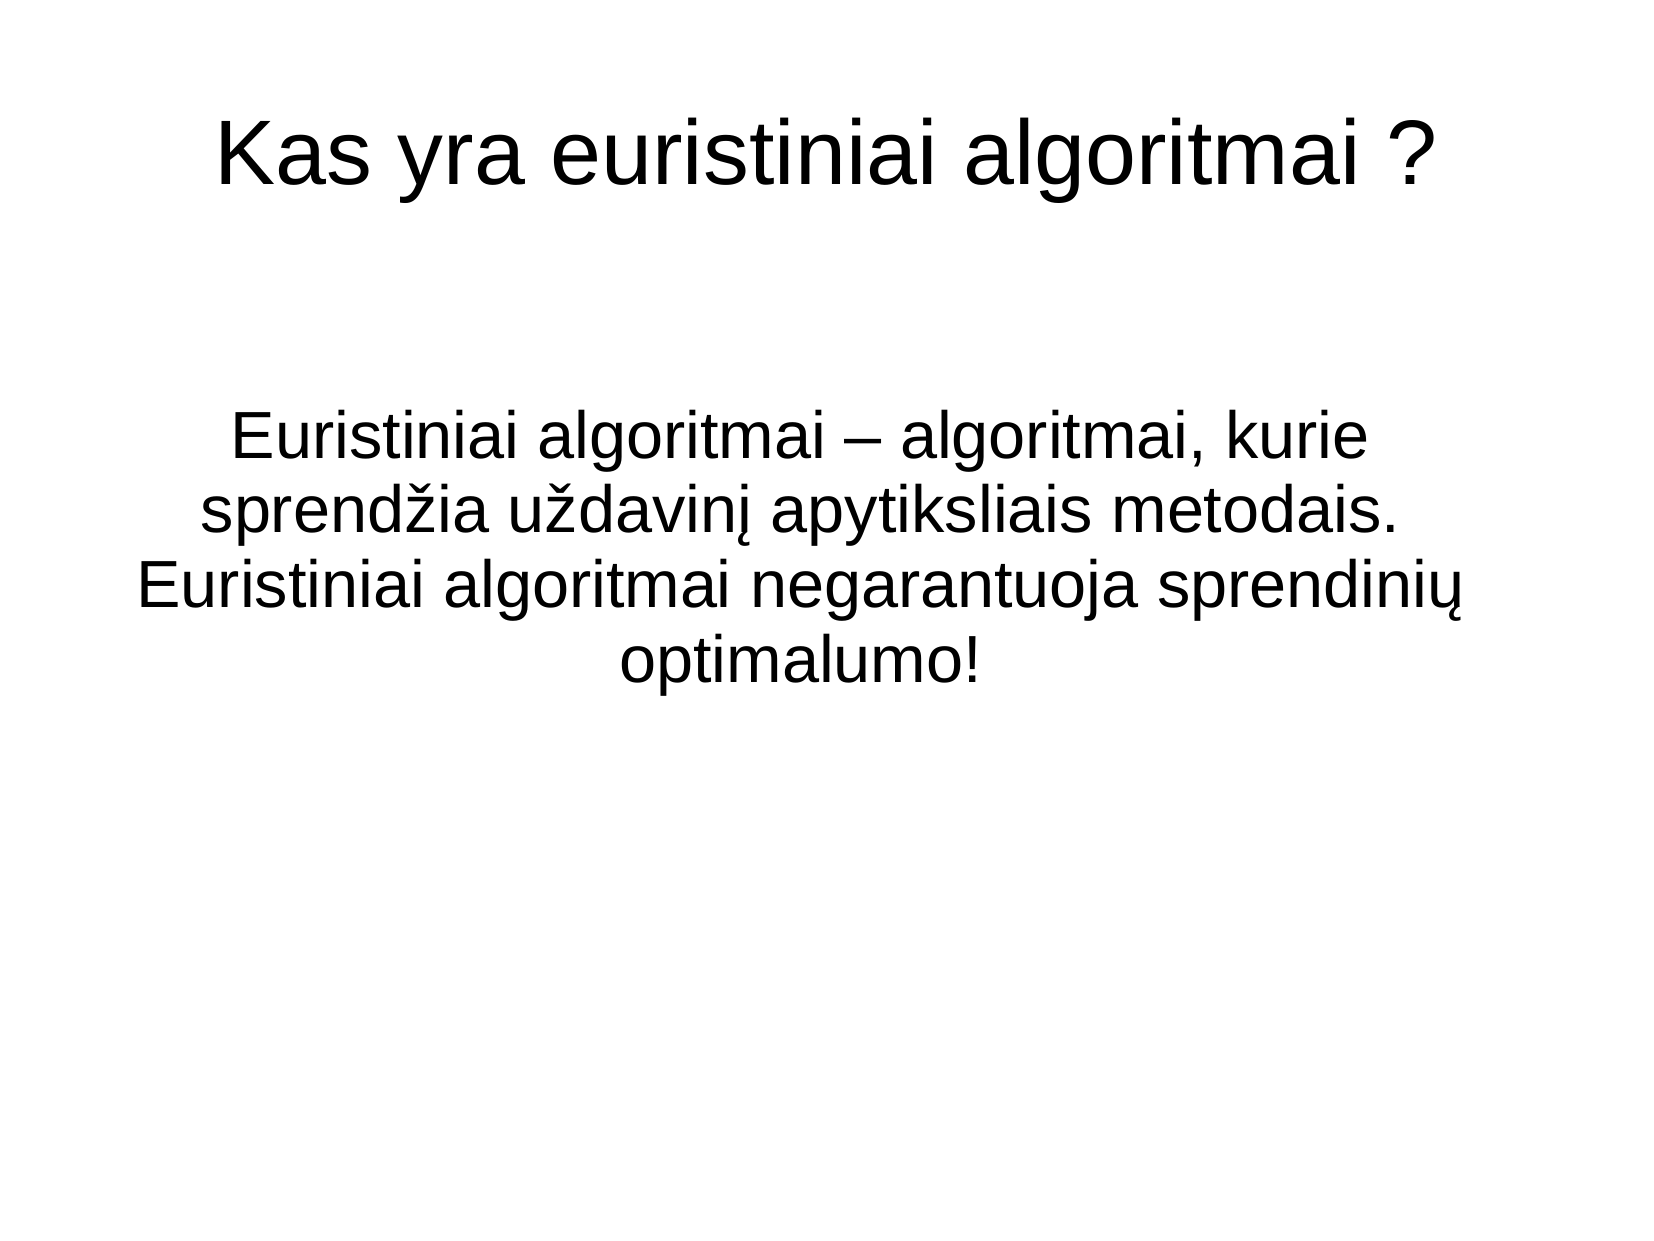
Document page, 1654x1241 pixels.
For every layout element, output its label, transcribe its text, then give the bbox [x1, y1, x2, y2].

list Euristiniai algoritmai – algoritmai, kurie sprendžia uždavinį apytiksliais metodais. Euristiniai algoritmai negarantuoja sprendinių optimalumo! [82, 290, 1519, 805]
title Kas yra euristiniai algoritmai ? [82, 49, 1571, 257]
